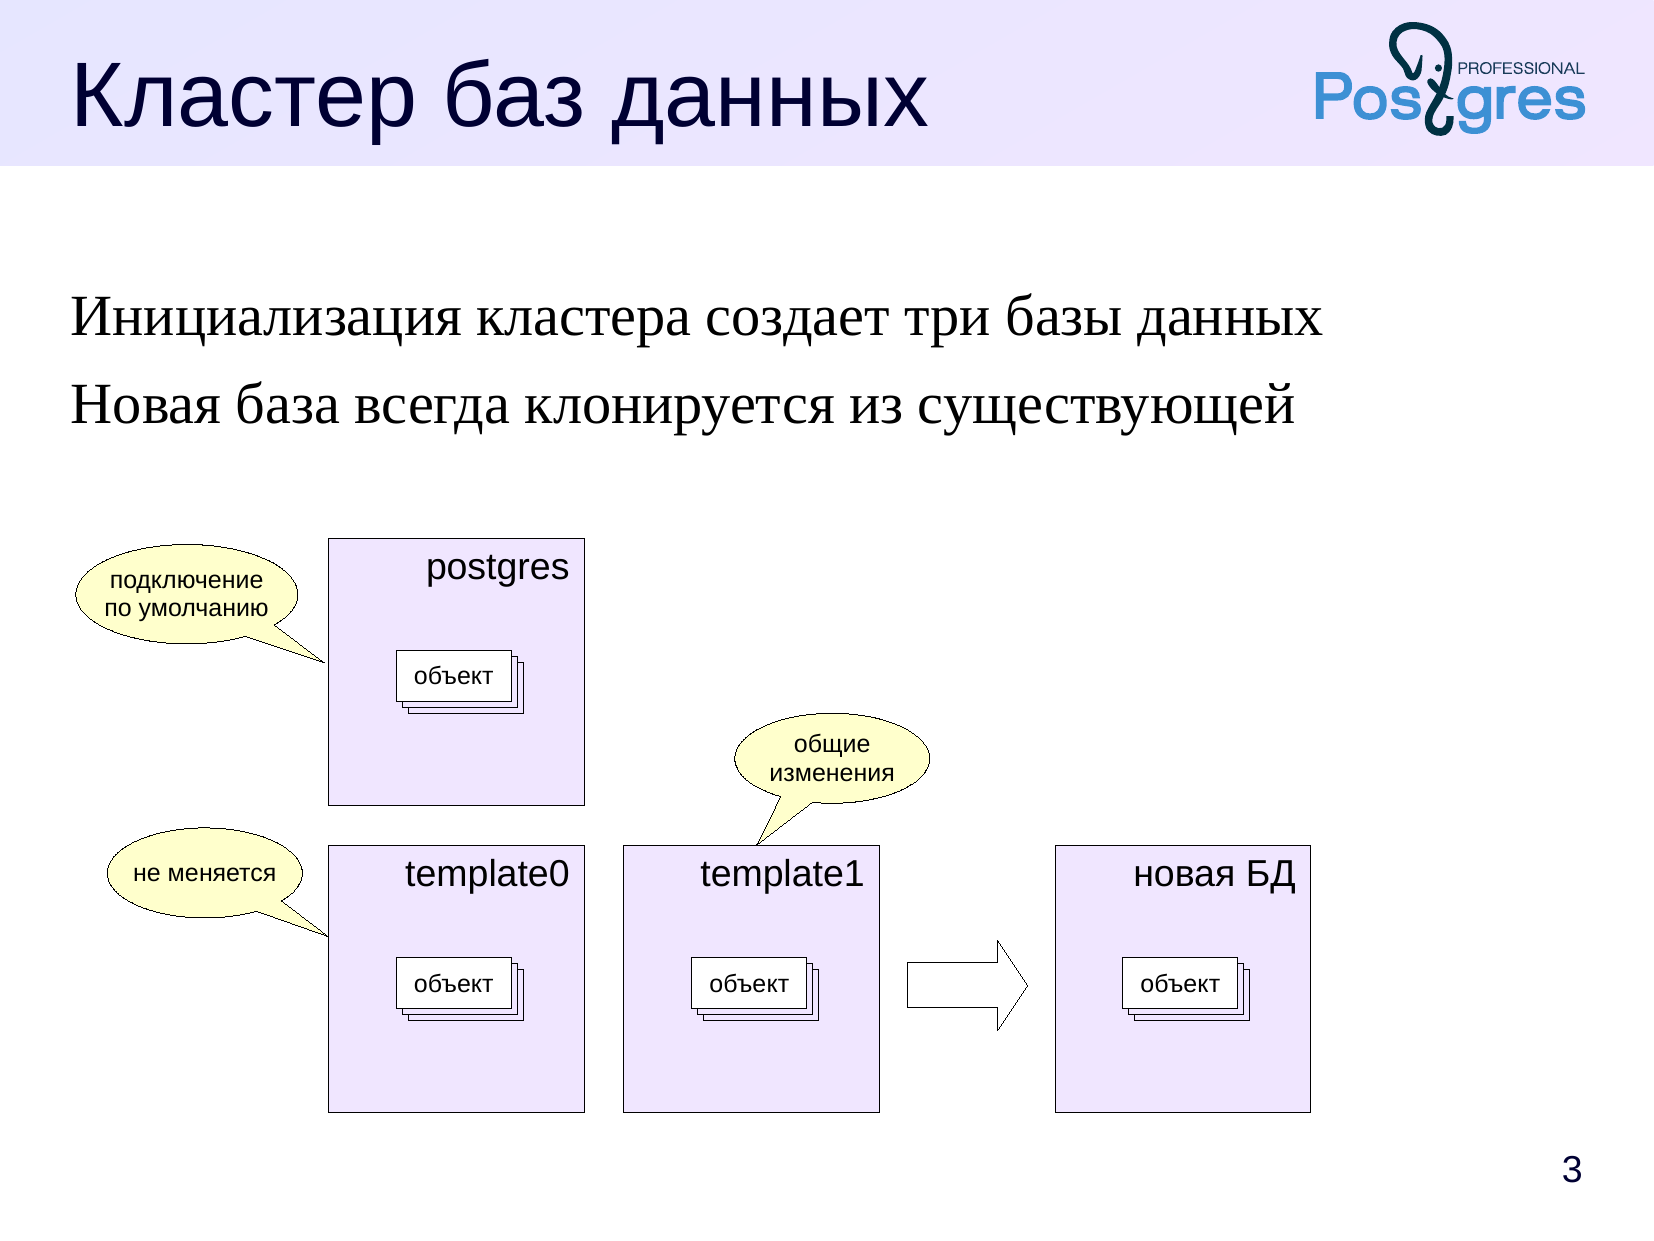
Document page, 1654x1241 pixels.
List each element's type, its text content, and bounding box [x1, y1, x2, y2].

text_box не меняется [107, 827, 329, 937]
text_box таблица [1128, 963, 1244, 1015]
text_box подключение по умолчанию [75, 544, 325, 663]
text_box template0 [328, 845, 585, 1113]
text_box объект [691, 957, 807, 1009]
text_box template1 [623, 845, 880, 1113]
text_box таблица [402, 656, 518, 708]
text_box таблица [1134, 969, 1250, 1021]
text_box новая БД [1055, 845, 1311, 1113]
text_box postgres [328, 538, 585, 806]
text_box таблица [697, 963, 813, 1015]
text_box объект [396, 957, 512, 1009]
title Кластер баз данных [70, 43, 1241, 147]
text_box таблица [408, 662, 524, 714]
text_box объект [1122, 957, 1238, 1009]
text_box таблица [703, 969, 819, 1021]
text_box [907, 940, 1028, 1031]
text_box таблица [402, 963, 518, 1015]
list Инициализация кластера создает три базы данных Новая база всегда клонируется из существующей [70, 283, 1583, 1134]
text_box объект [396, 650, 512, 702]
text_box общие изменения [734, 713, 930, 845]
text_box таблица [408, 969, 524, 1021]
